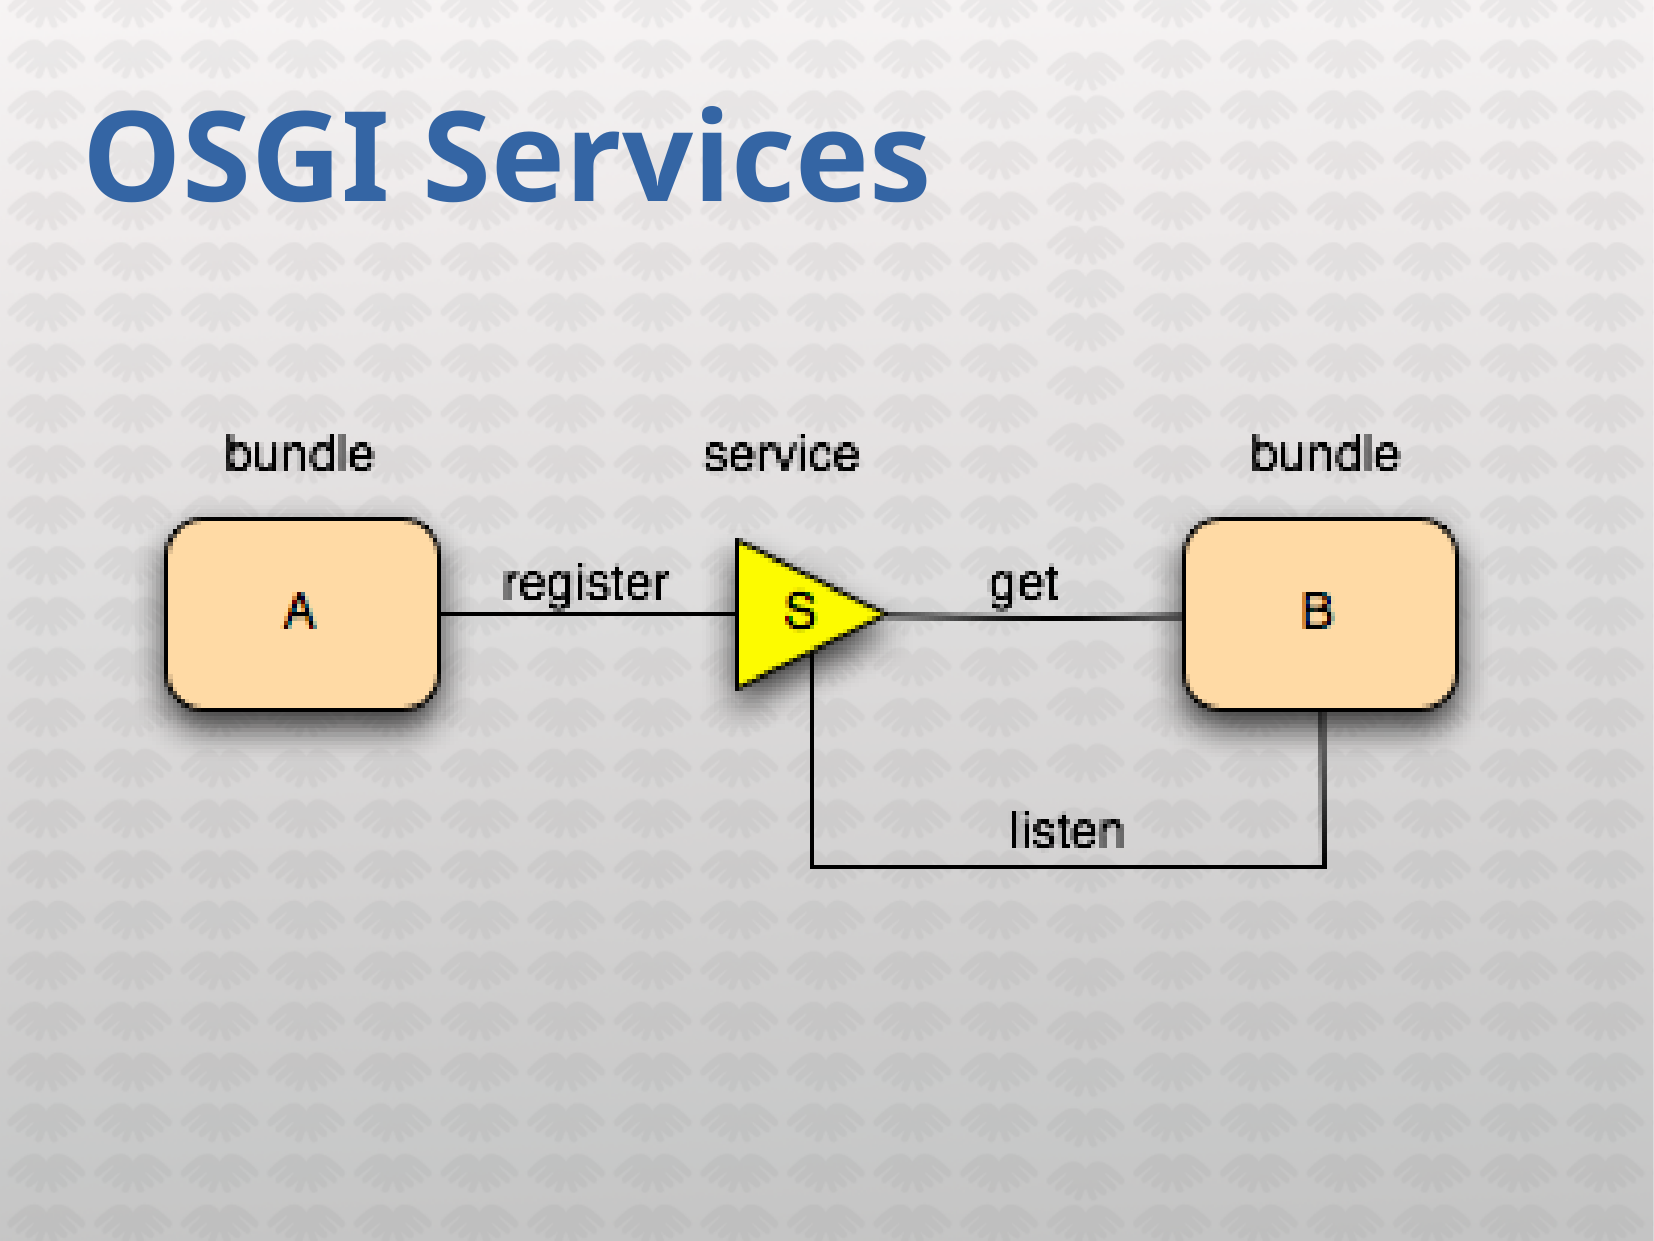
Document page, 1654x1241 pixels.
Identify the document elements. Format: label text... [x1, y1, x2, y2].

picture [0, 0, 1654, 1241]
title OSGI Services [82, 49, 1571, 257]
